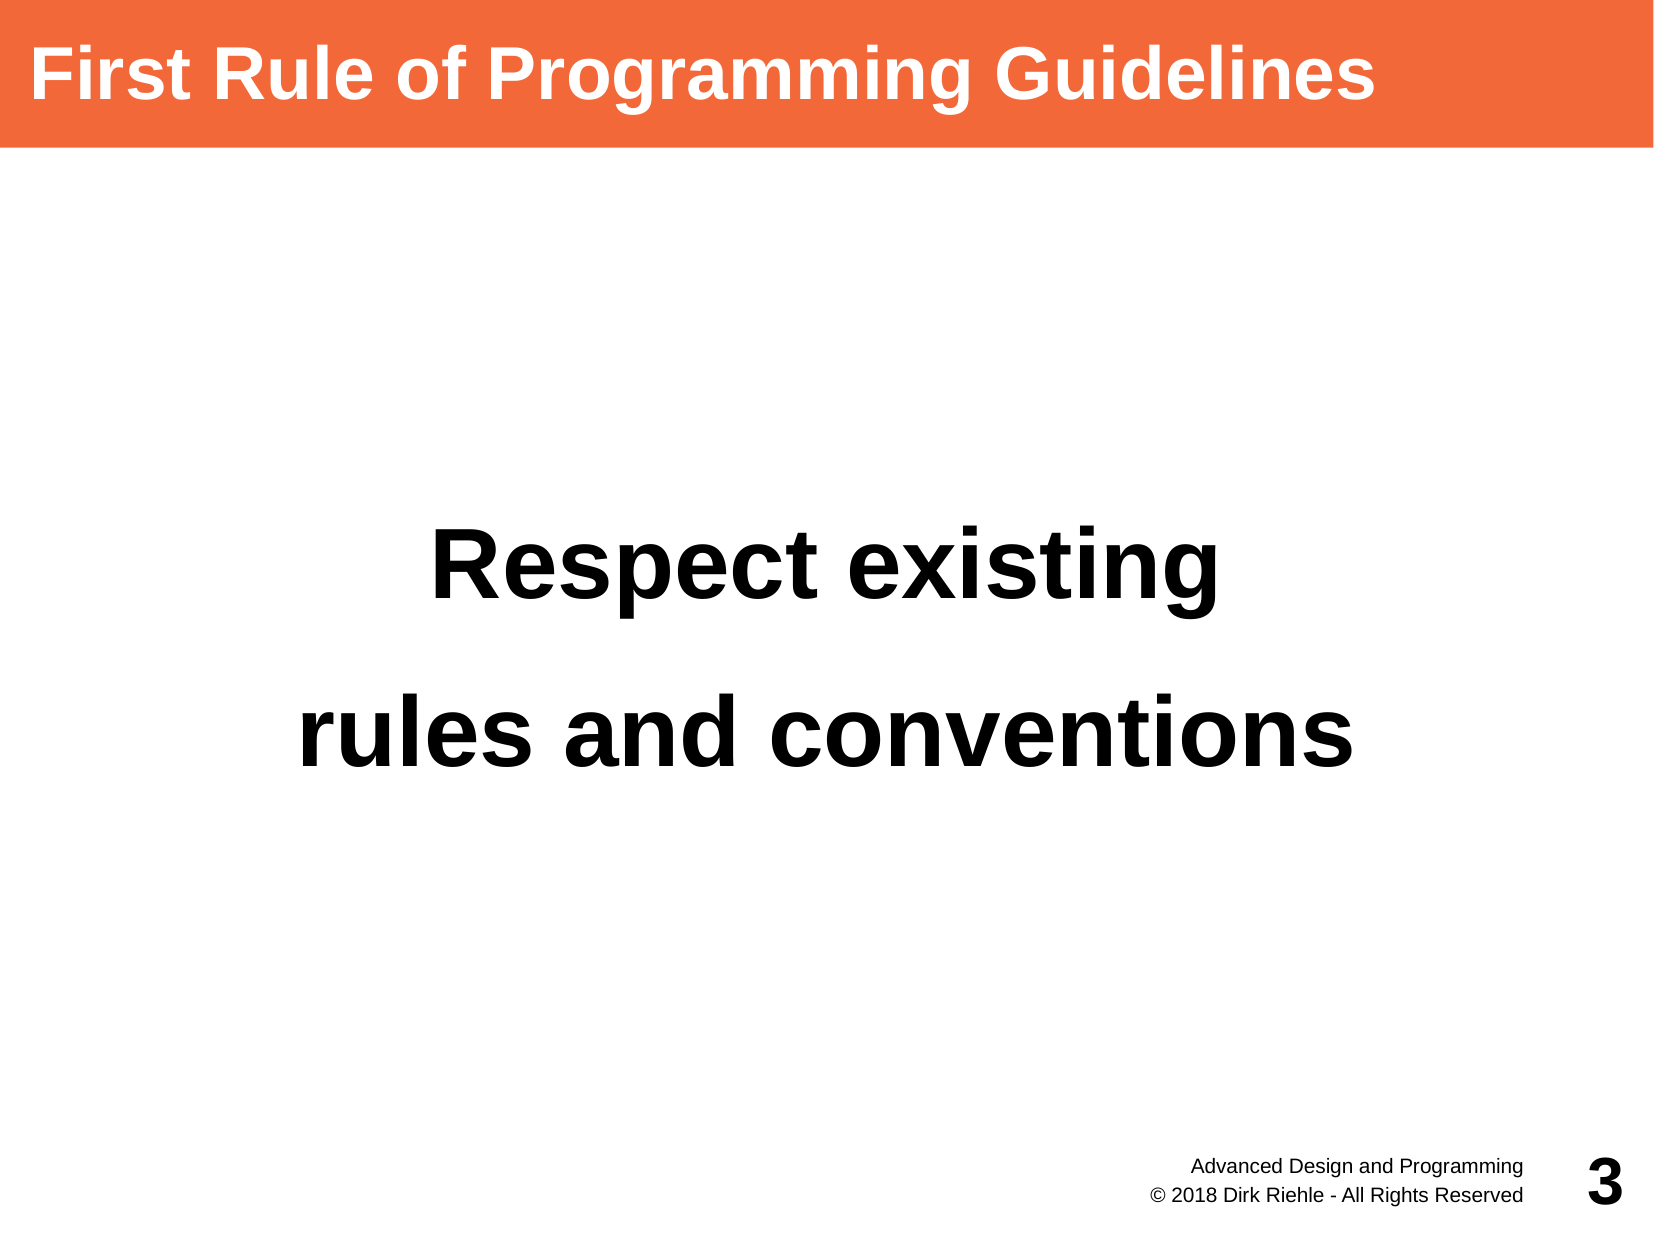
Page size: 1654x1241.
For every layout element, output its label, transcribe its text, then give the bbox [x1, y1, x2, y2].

subtitle Respect existing rules and conventions [29, 177, 1625, 1063]
title First Rule of Programming Guidelines [0, 0, 1654, 148]
